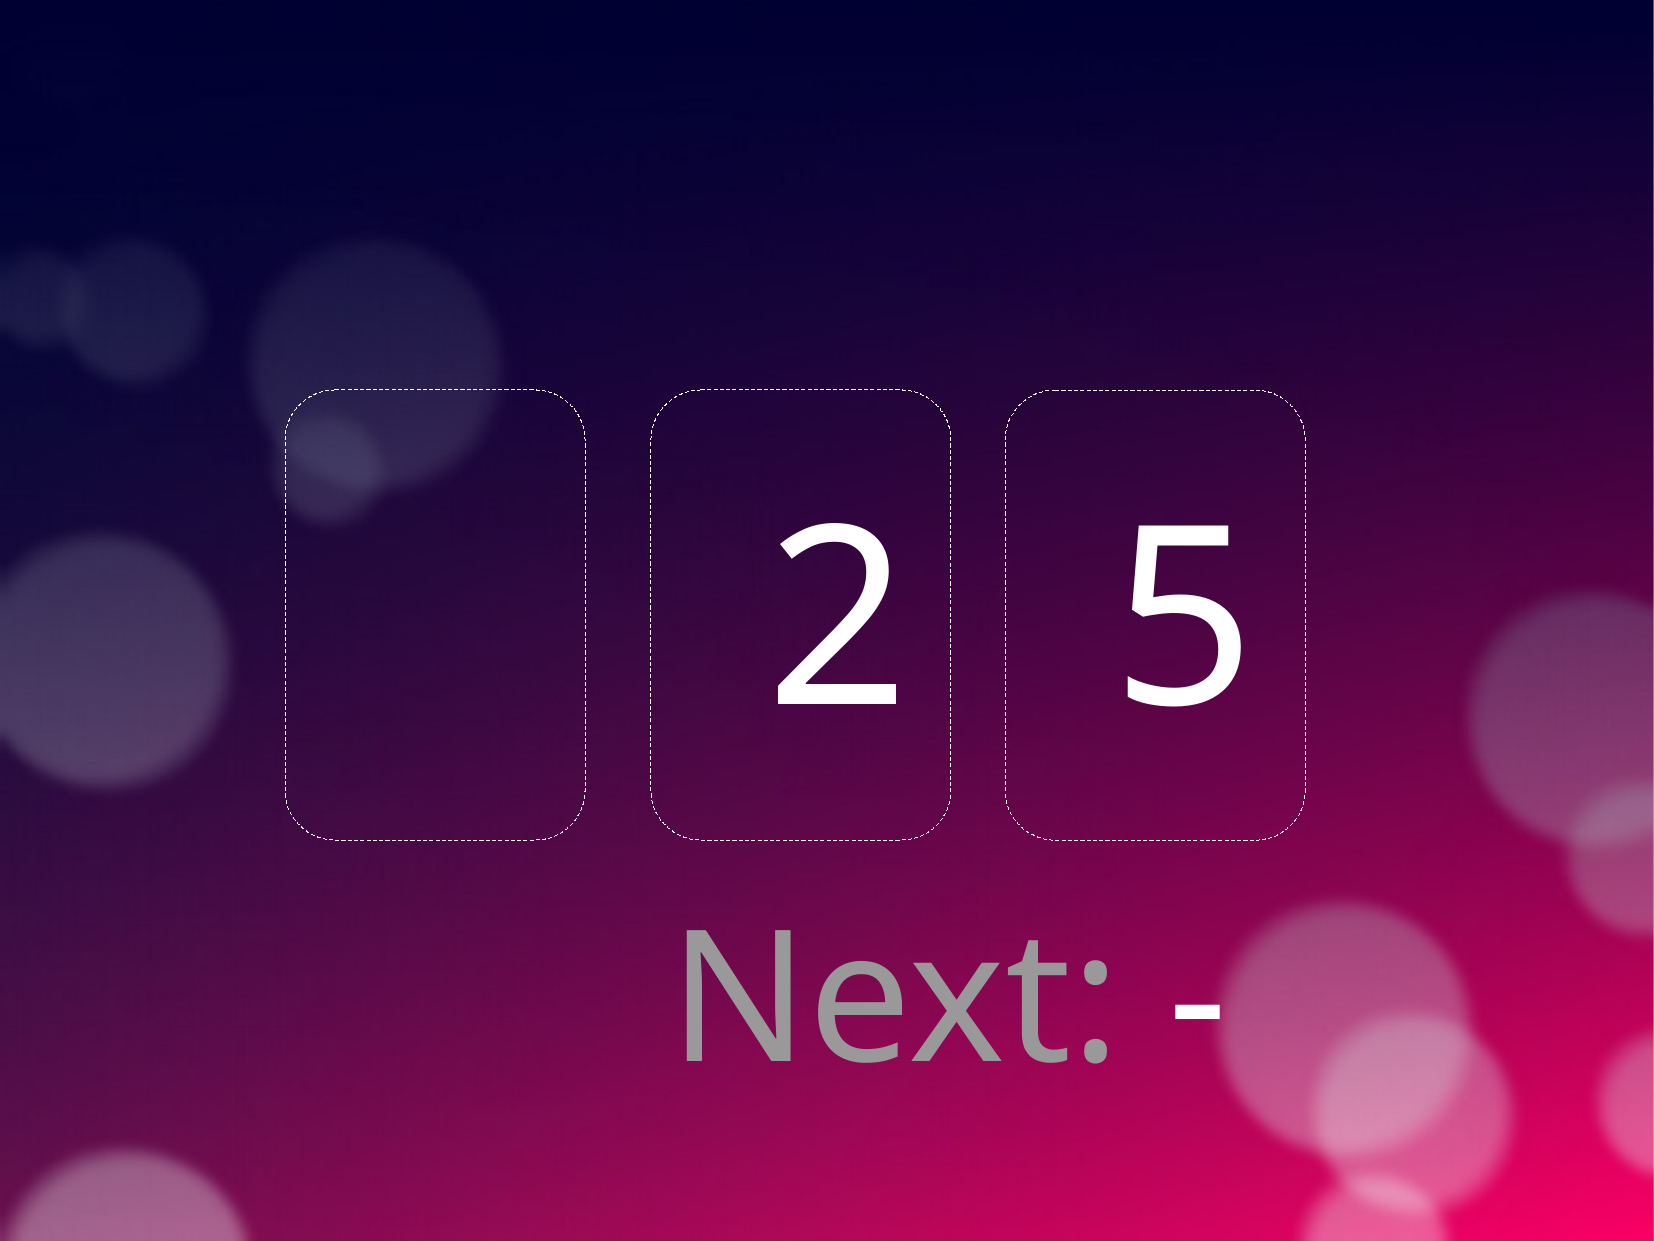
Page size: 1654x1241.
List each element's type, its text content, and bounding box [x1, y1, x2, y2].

title 2 [548, 360, 924, 856]
title Next: - [510, 839, 1366, 1141]
picture [0, 0, 1654, 1241]
title 5 [924, 360, 1270, 856]
